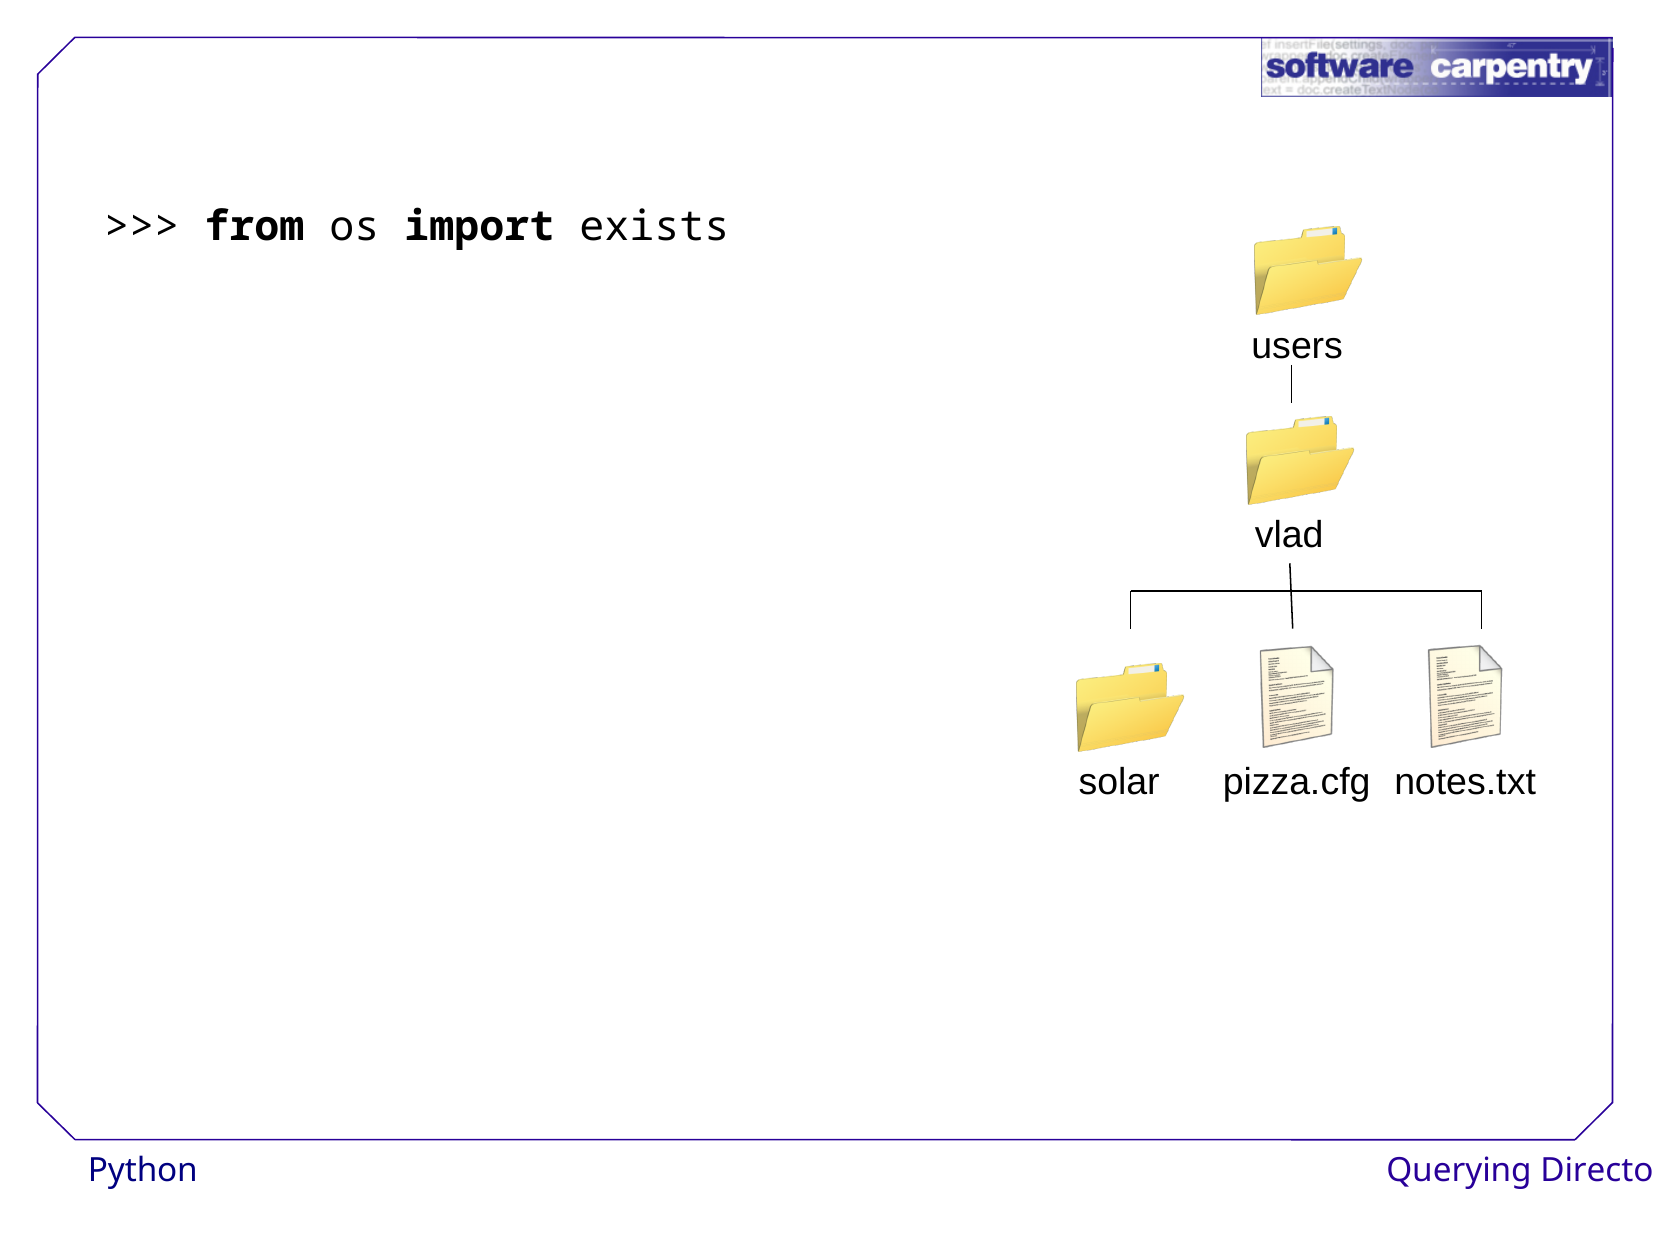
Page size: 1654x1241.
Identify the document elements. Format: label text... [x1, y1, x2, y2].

text_box >>> from os import exists [89, 128, 1512, 1037]
picture [1240, 639, 1354, 753]
text_box solar [1063, 753, 1175, 811]
text_box vlad [1240, 506, 1339, 564]
picture [1242, 402, 1358, 518]
picture [1250, 212, 1366, 328]
picture [1072, 649, 1188, 765]
picture [1408, 638, 1523, 753]
picture [1261, 39, 1613, 97]
text_box notes.txt [1379, 753, 1552, 811]
text_box pizza.cfg [1208, 753, 1379, 811]
text_box users [1236, 316, 1358, 375]
